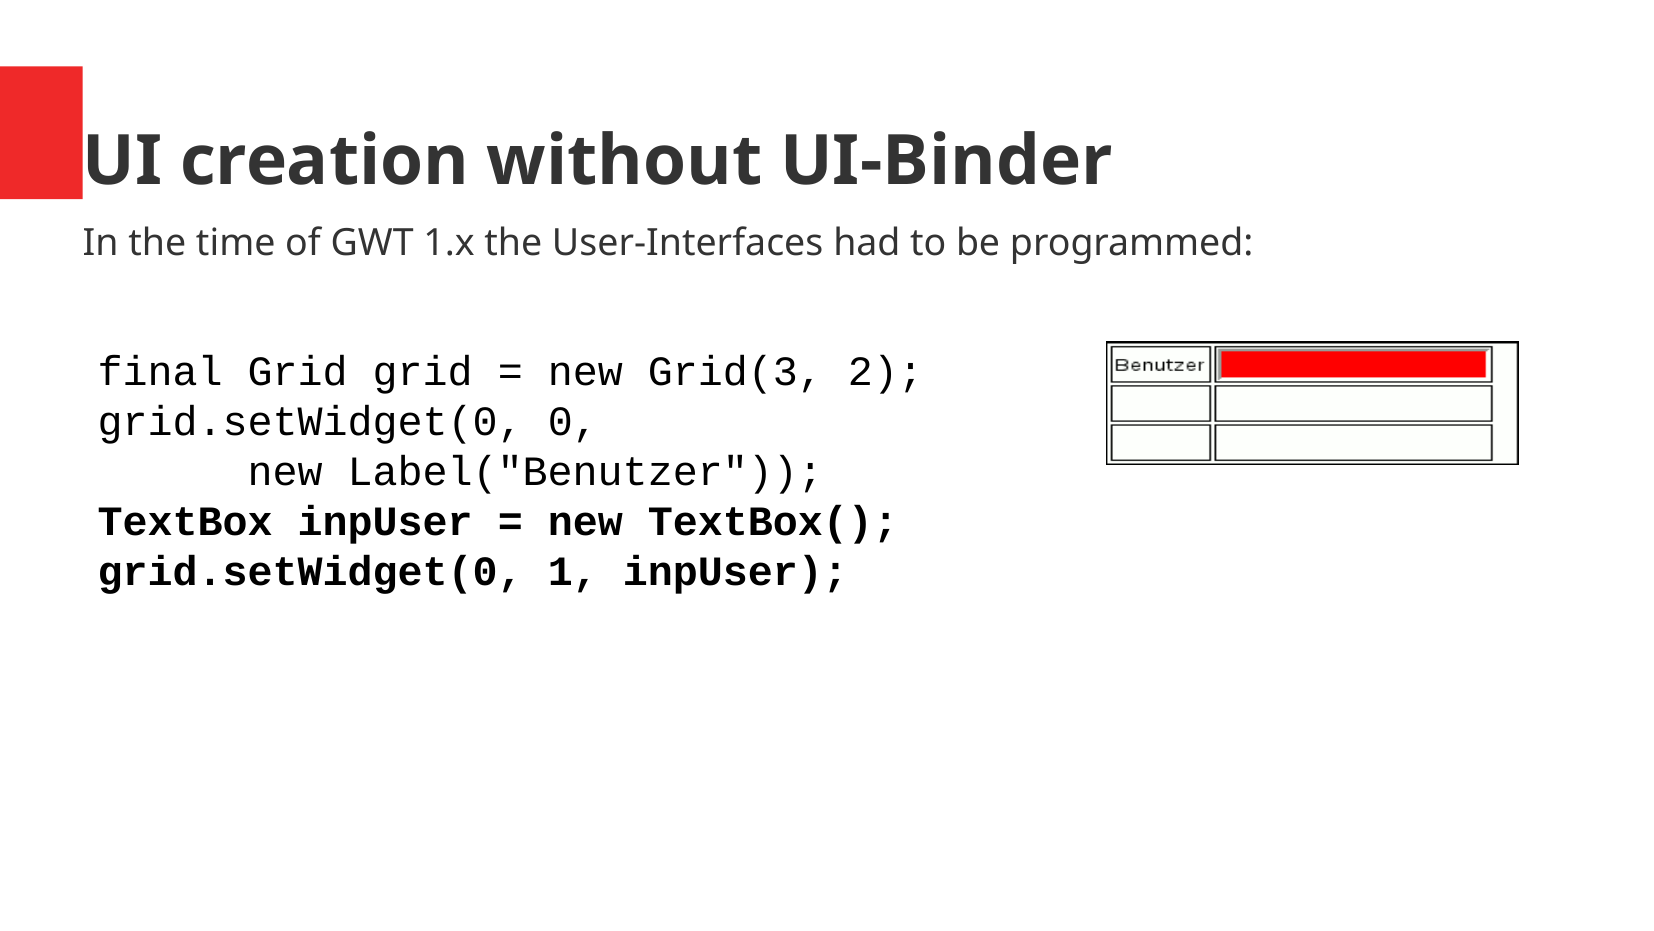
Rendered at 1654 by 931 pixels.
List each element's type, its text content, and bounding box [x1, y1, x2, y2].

text_box final Grid grid = new Grid(3, 2); grid.setWidget(0, 0, new Label("Benutzer")); TextBox inpUser = new TextBox(); grid.setWidget(0, 1, inpUser); [82, 336, 1068, 602]
list In the time of GWT 1.x the User-Interfaces had to be programmed: [82, 217, 1571, 337]
title UI creation without UI-Binder [82, 33, 1571, 196]
picture [1106, 341, 1519, 465]
